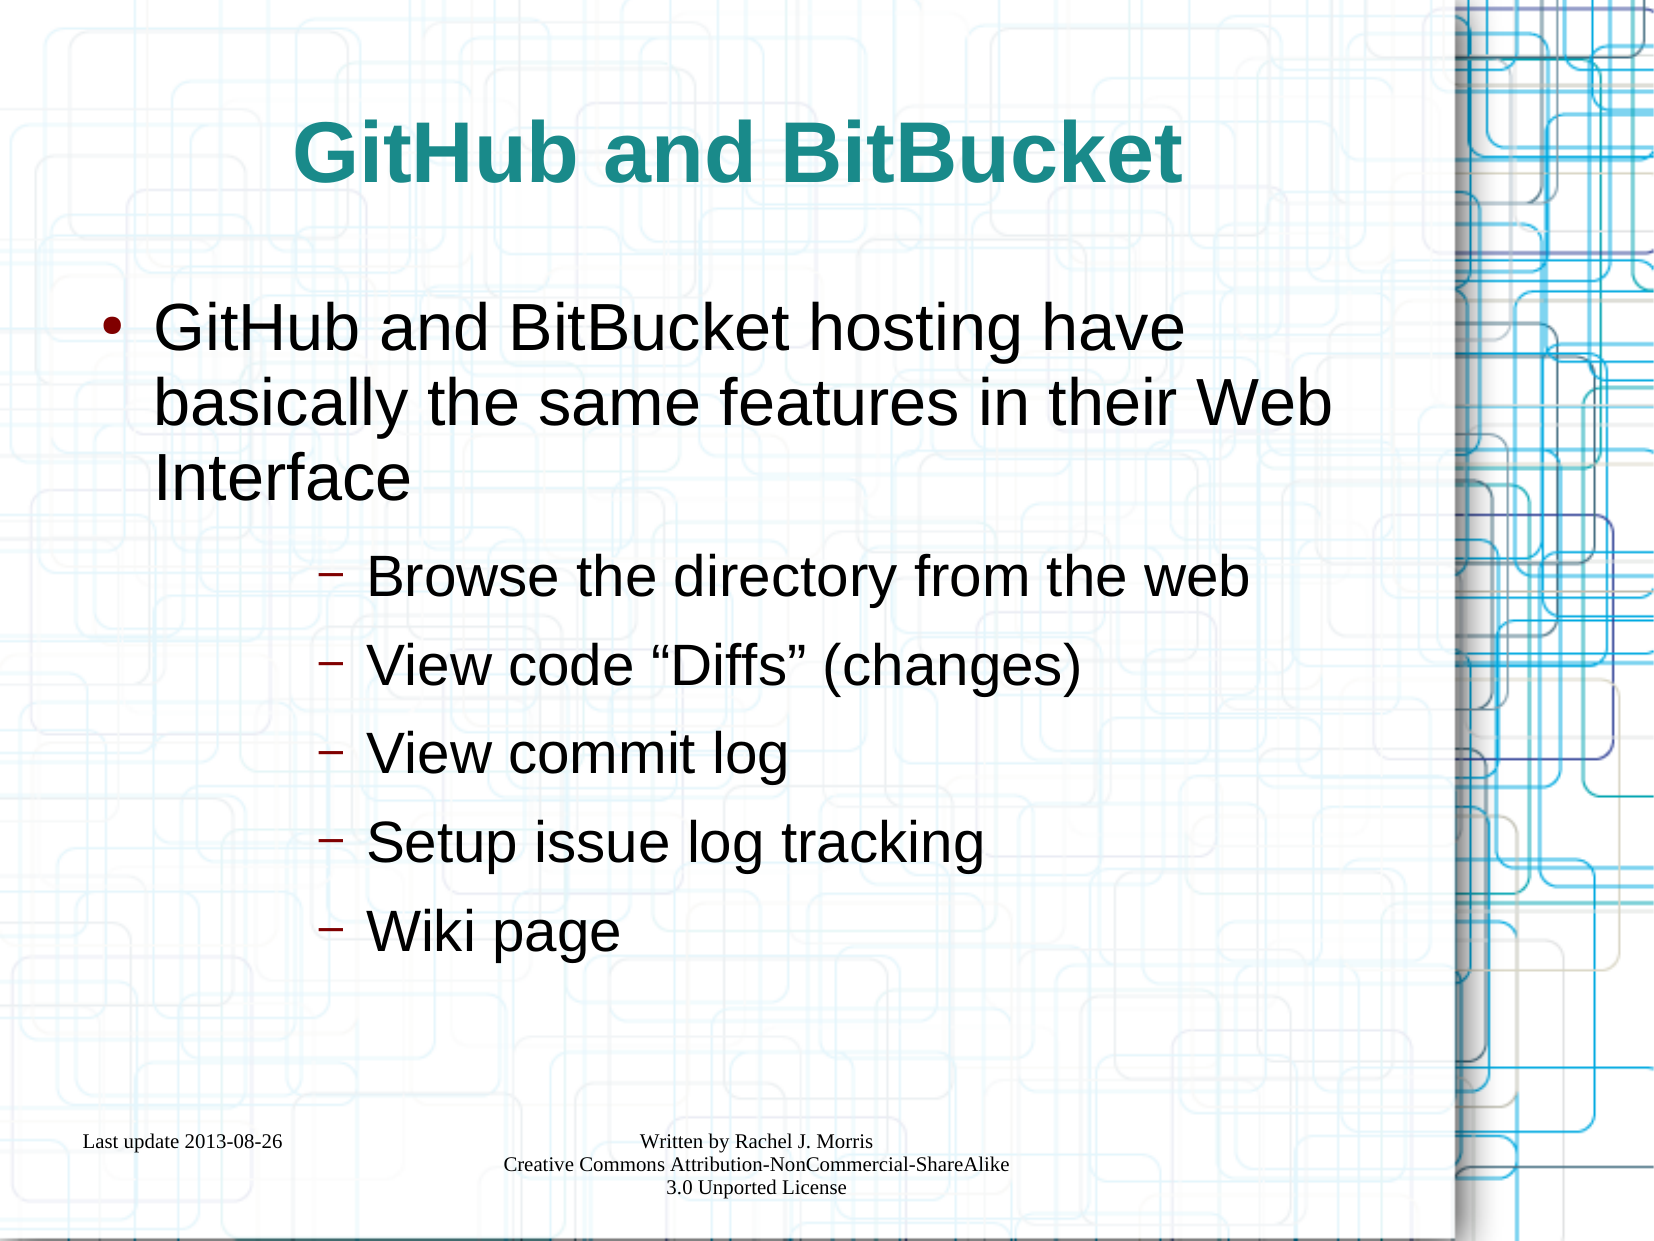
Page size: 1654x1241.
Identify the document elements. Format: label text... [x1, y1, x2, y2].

picture [0, 0, 1654, 1241]
title GitHub and BitBucket [59, 49, 1418, 257]
list GitHub and BitBucket hosting have basically the same features in their Web Interface Browse the directory from the web View code “Diffs” (changes) View commit log Setup issue log tracking Wiki page [82, 290, 1418, 1010]
